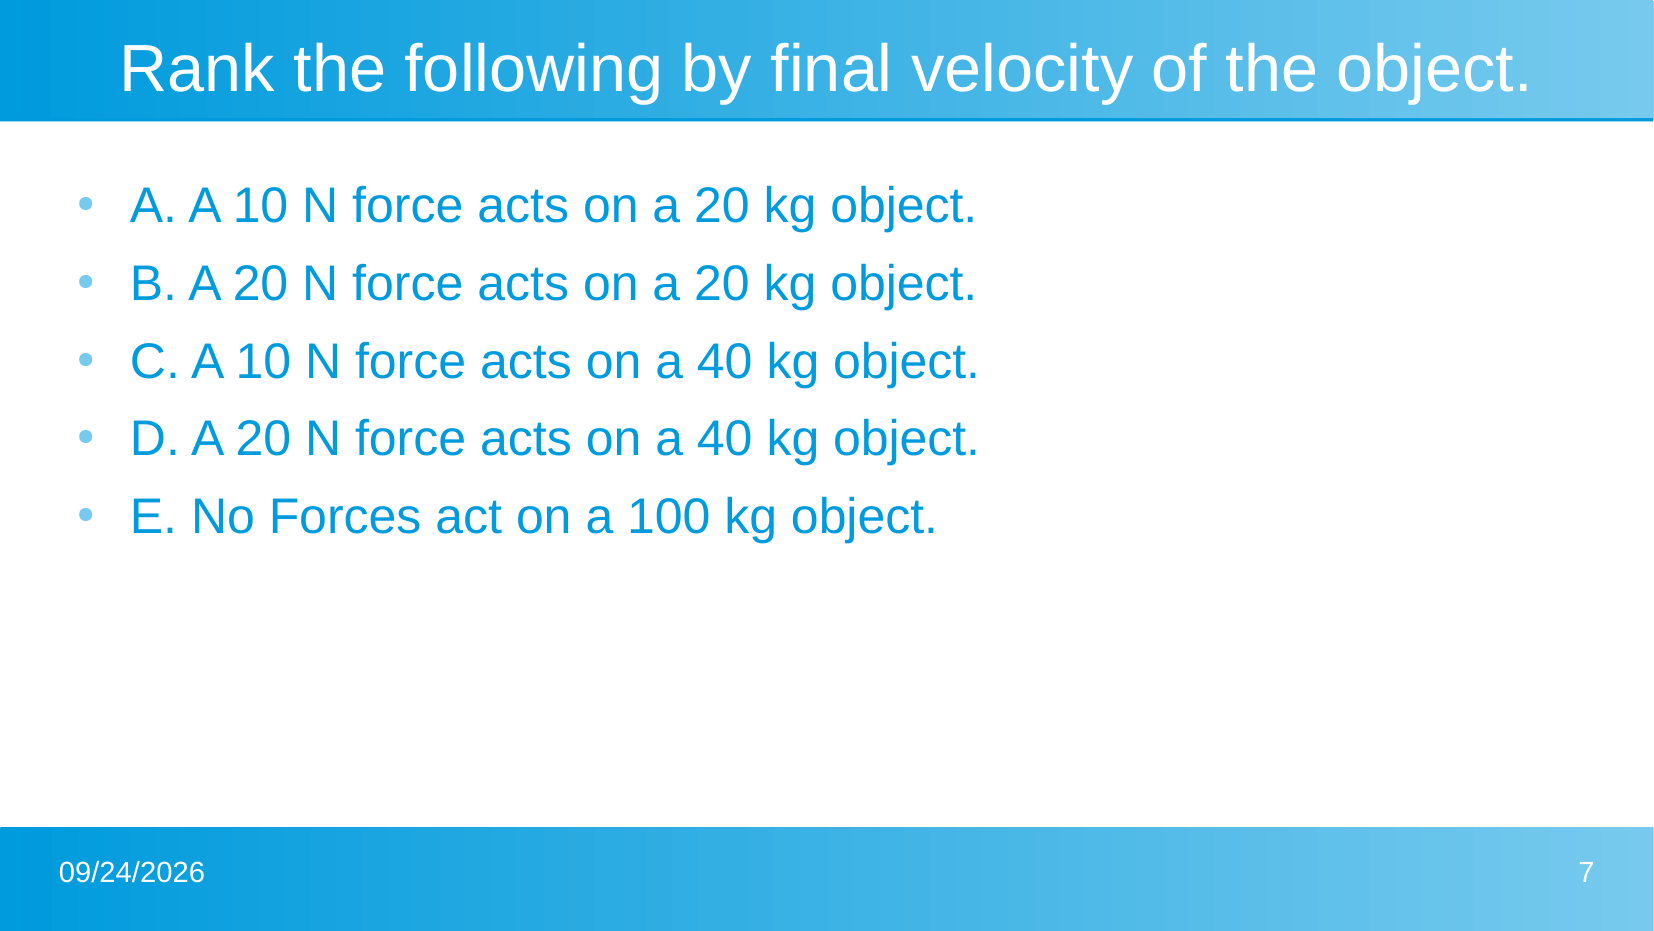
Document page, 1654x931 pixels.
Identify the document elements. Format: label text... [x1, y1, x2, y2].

list A. A 10 N force acts on a 20 kg object. B. A 20 N force acts on a 20 kg object. C. A 10 N force acts on a 40 kg object. D. A 20 N force acts on a 40 kg object. E. No Forces act on a 100 kg object. [59, 177, 1595, 768]
title Rank the following by final velocity of the object. [59, 29, 1595, 108]
